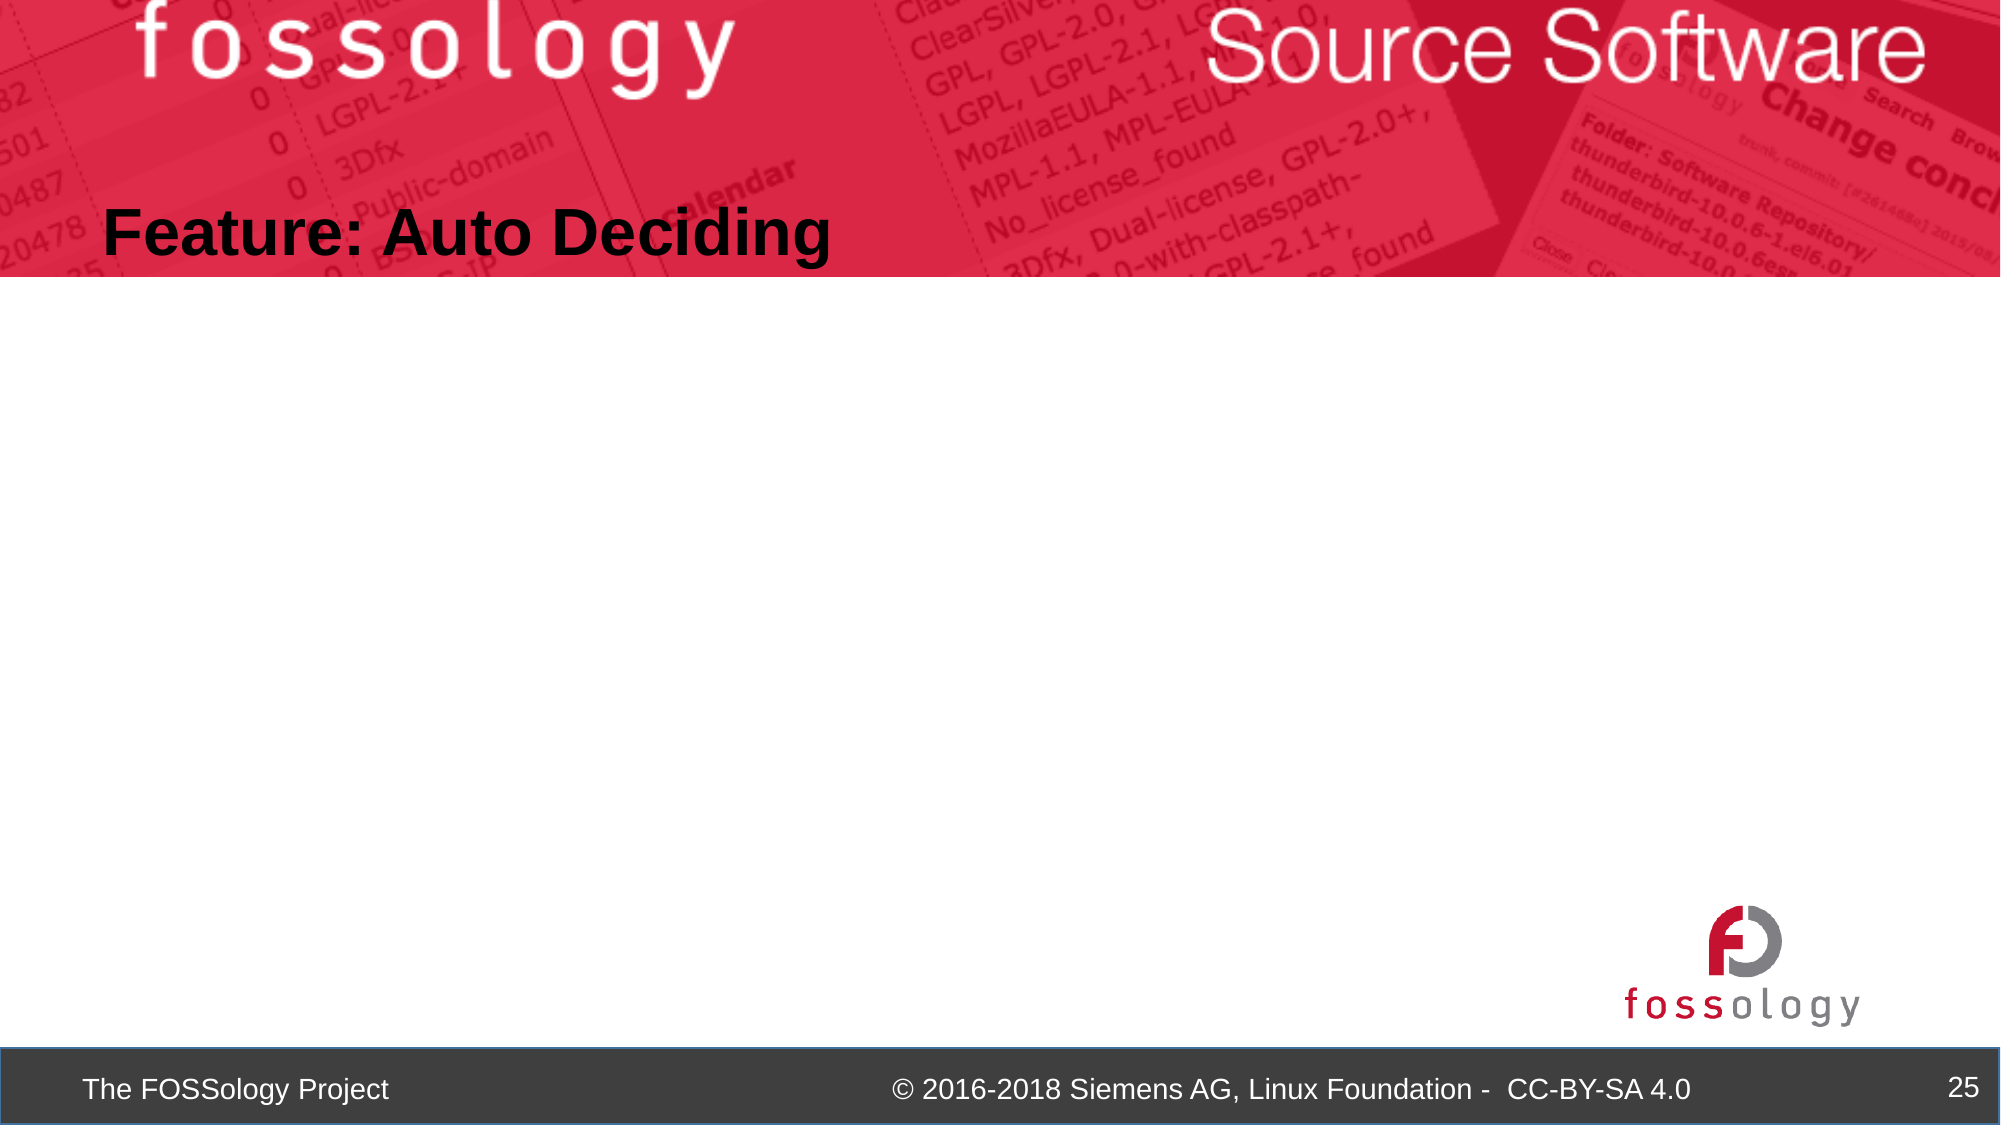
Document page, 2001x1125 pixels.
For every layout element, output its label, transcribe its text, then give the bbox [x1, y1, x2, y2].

picture [1621, 901, 1863, 1030]
picture [0, 0, 2001, 277]
text_box Feature: Auto Deciding [0, 99, 2000, 308]
